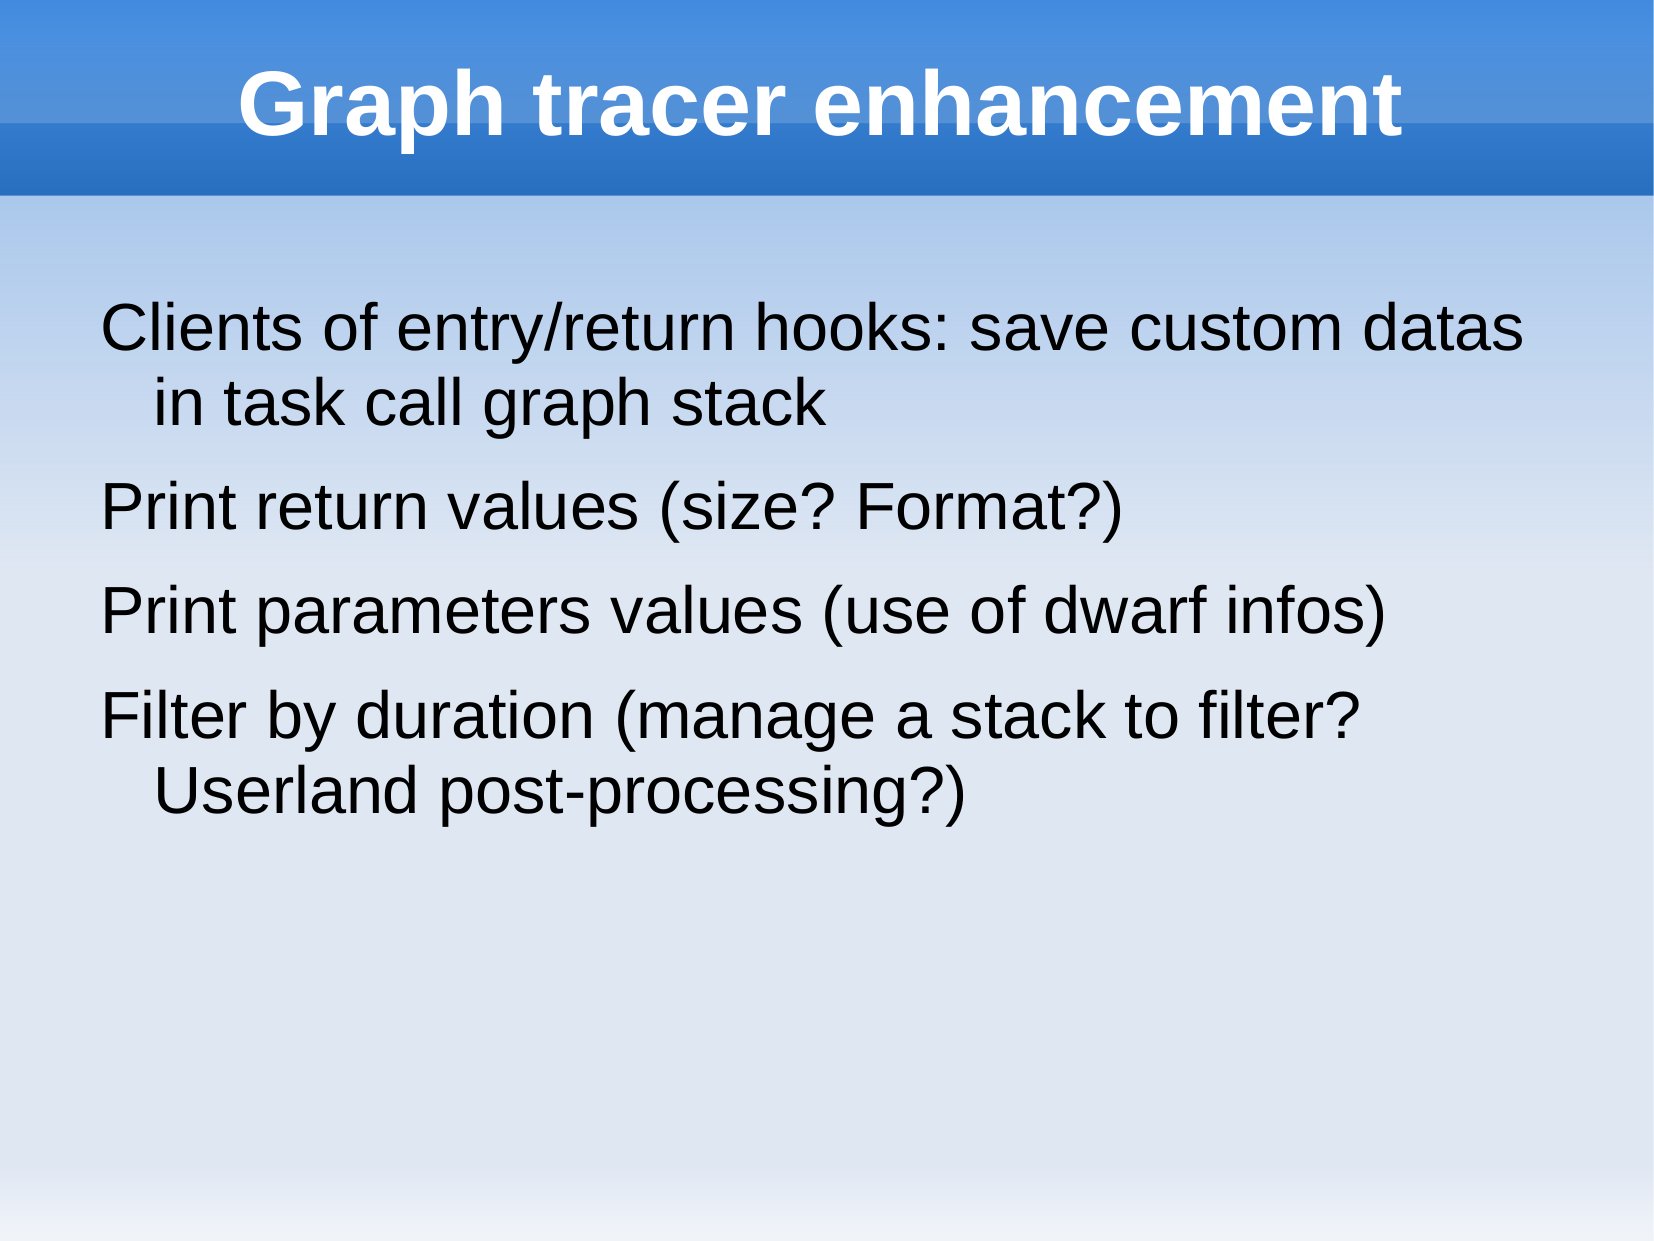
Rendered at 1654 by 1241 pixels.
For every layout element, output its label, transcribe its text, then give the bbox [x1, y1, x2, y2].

picture [0, 0, 1654, 1241]
title Graph tracer enhancement [76, 7, 1565, 200]
list Clients of entry/return hooks: save custom datas in task call graph stack Print return values (size? Format?) Print parameters values (use of dwarf infos) Filter by duration (manage a stack to filter? Userland post-processing?) [82, 290, 1571, 1094]
